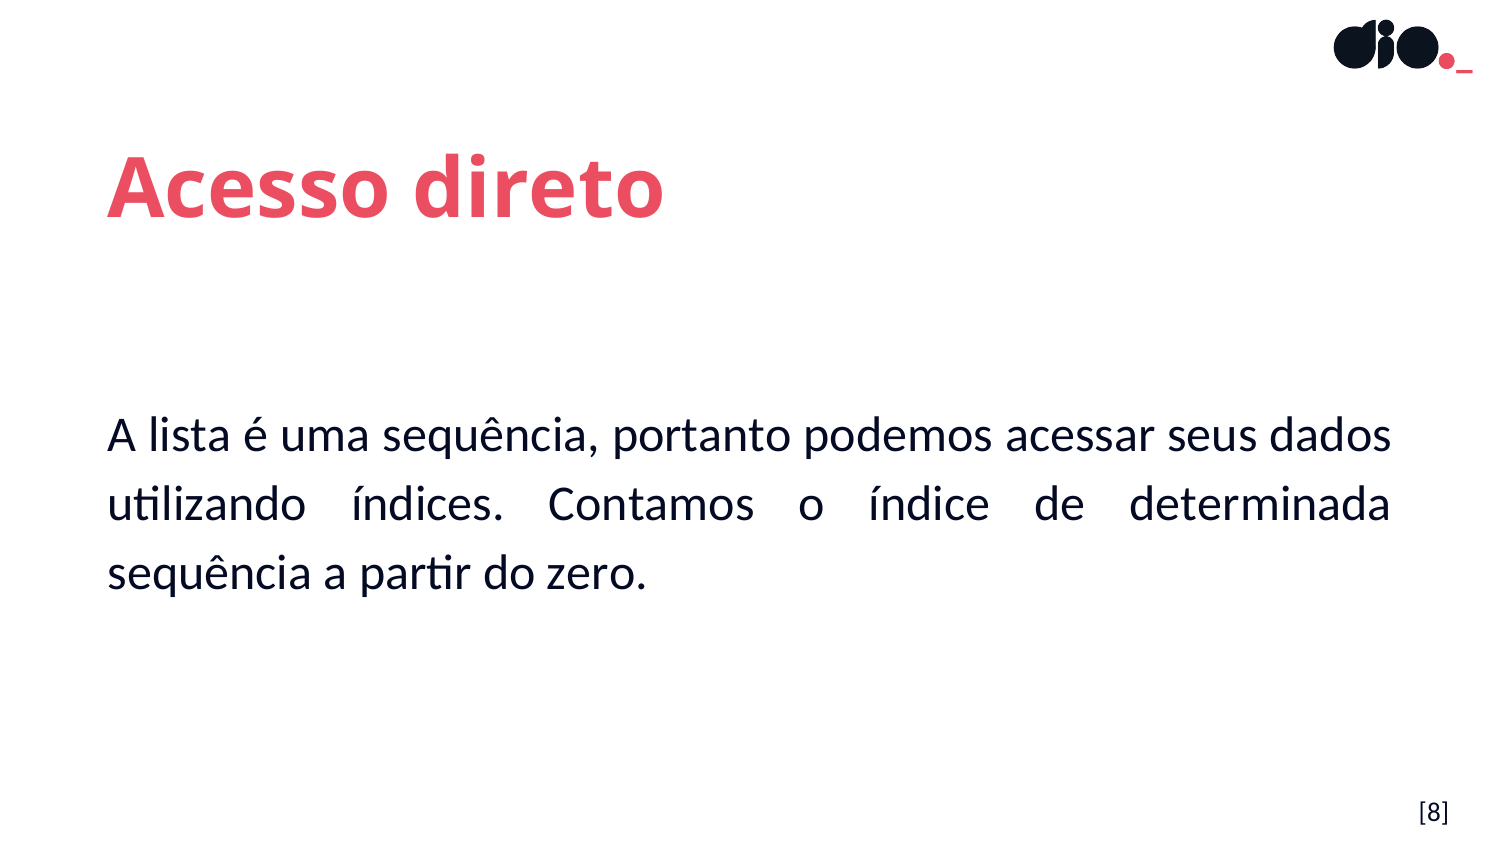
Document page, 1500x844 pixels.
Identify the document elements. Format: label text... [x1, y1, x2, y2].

text_box Acesso direto [92, 104, 1408, 243]
text_box [] [1403, 779, 1494, 844]
text_box A lista é uma sequência, portanto podemos acessar seus dados utilizando índices. Contamos o índice de determinada sequência a partir do zero. [92, 243, 1408, 749]
